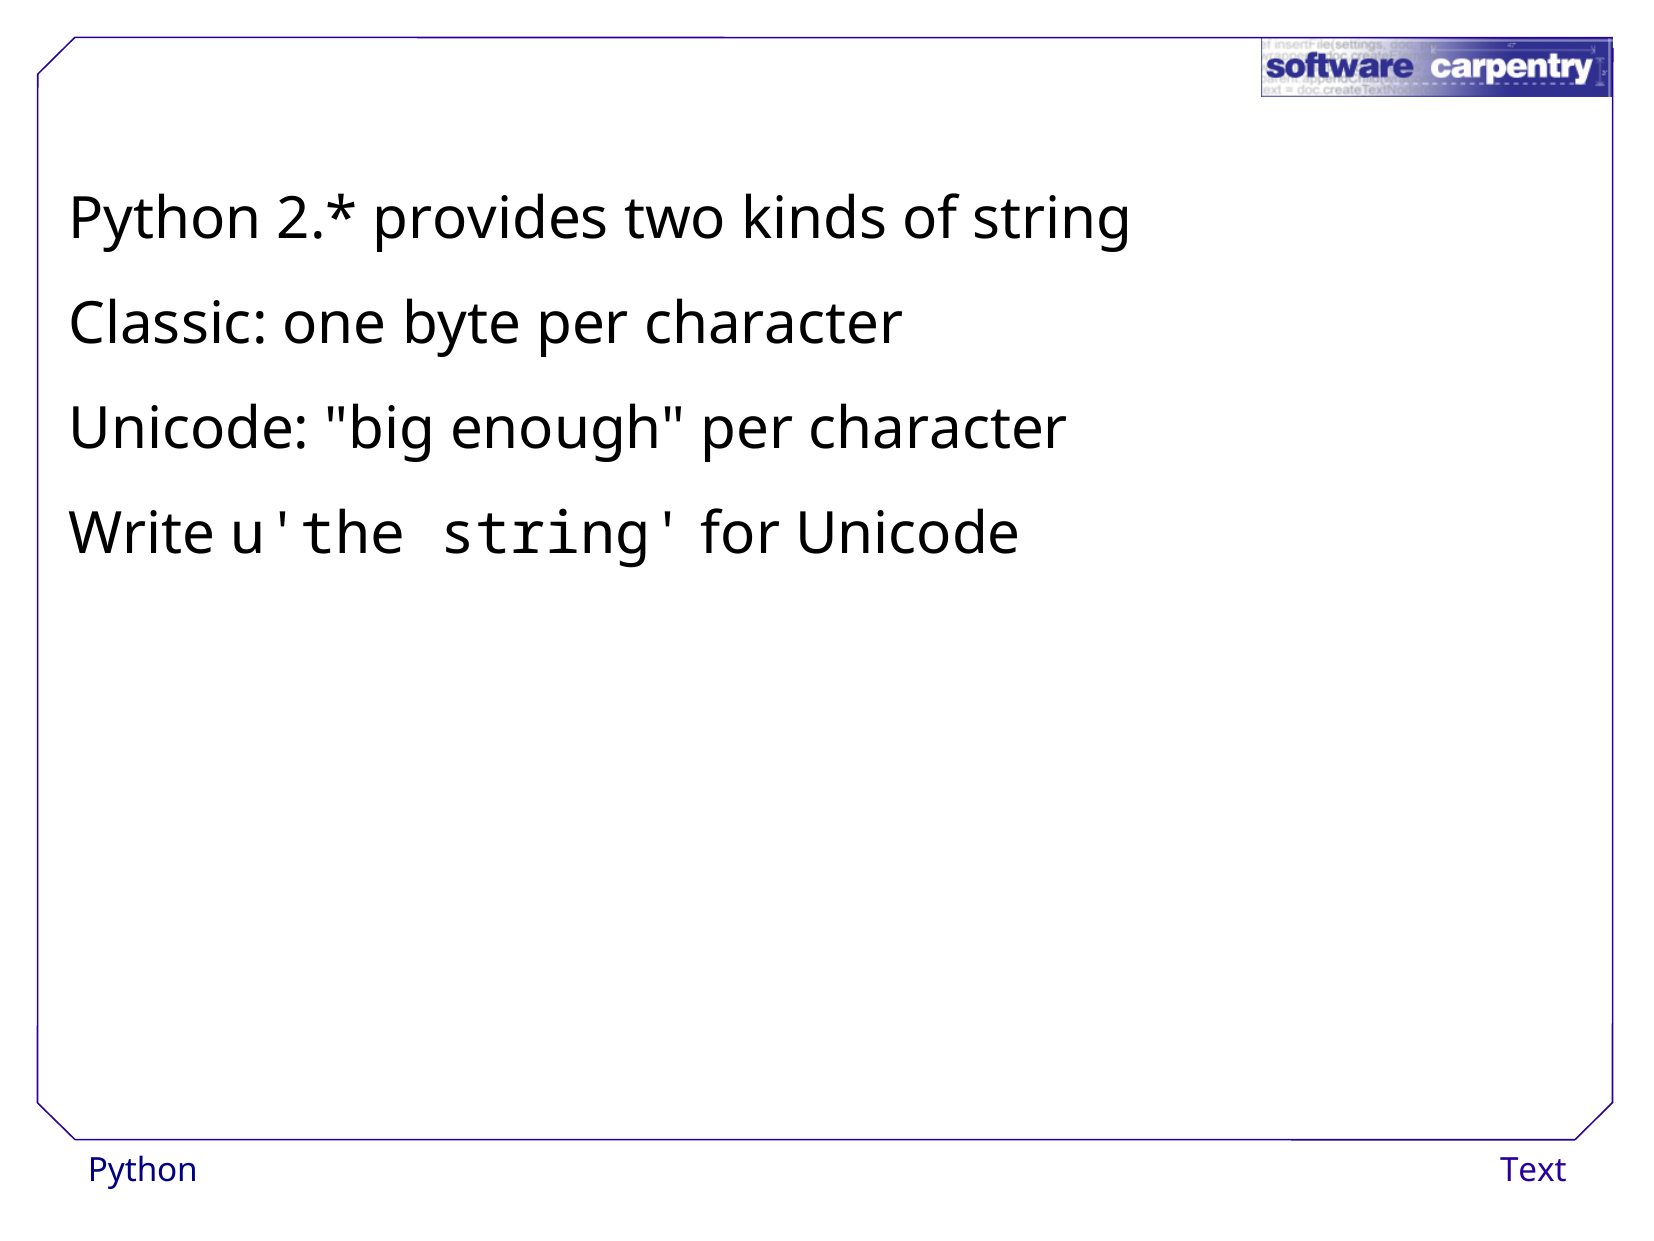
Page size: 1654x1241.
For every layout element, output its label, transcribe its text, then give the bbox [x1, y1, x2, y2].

text_box Python 2.* provides two kinds of string Classic: one byte per character Unicode: "big enough" per character Write u'the string' for Unicode [53, 137, 1298, 574]
picture [1261, 39, 1613, 97]
